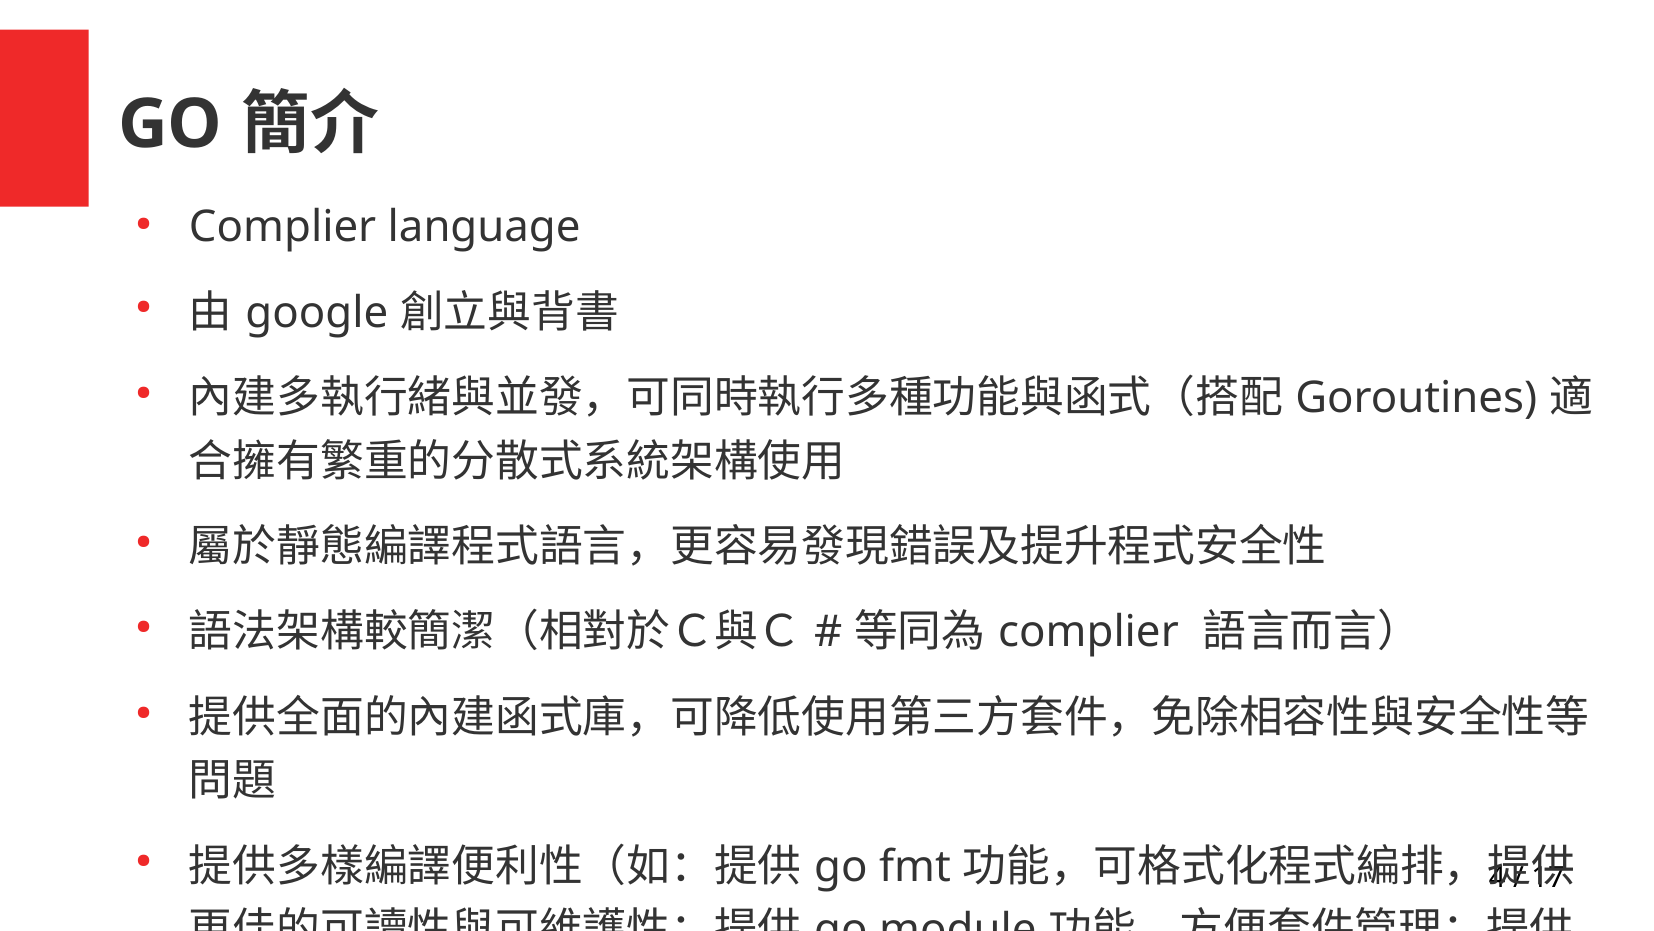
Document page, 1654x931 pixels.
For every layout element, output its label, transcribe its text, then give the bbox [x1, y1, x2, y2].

list Complier language 由google創立與背書 內建多執行緒與並發，可同時執行多種功能與函式（搭配Goroutines)適合擁有繁重的分散式系統架構使用 屬於靜態編譯程式語言，更容易發現錯誤及提升程式安全性 語法架構較簡潔（相對於Ｃ與Ｃ#等同為complier 語言而言） 提供全面的內建函式庫，可降低使用第三方套件，免除相容性與安全性等問題 提供多樣編譯便利性（如：提供go fmt功能，可格式化程式編排，提供更佳的可讀性與可維護性；提供go module功能，方便套件管理；提供go test功能可以多件同時測試等） [118, 194, 1595, 815]
title GO簡介 [118, 29, 1595, 194]
